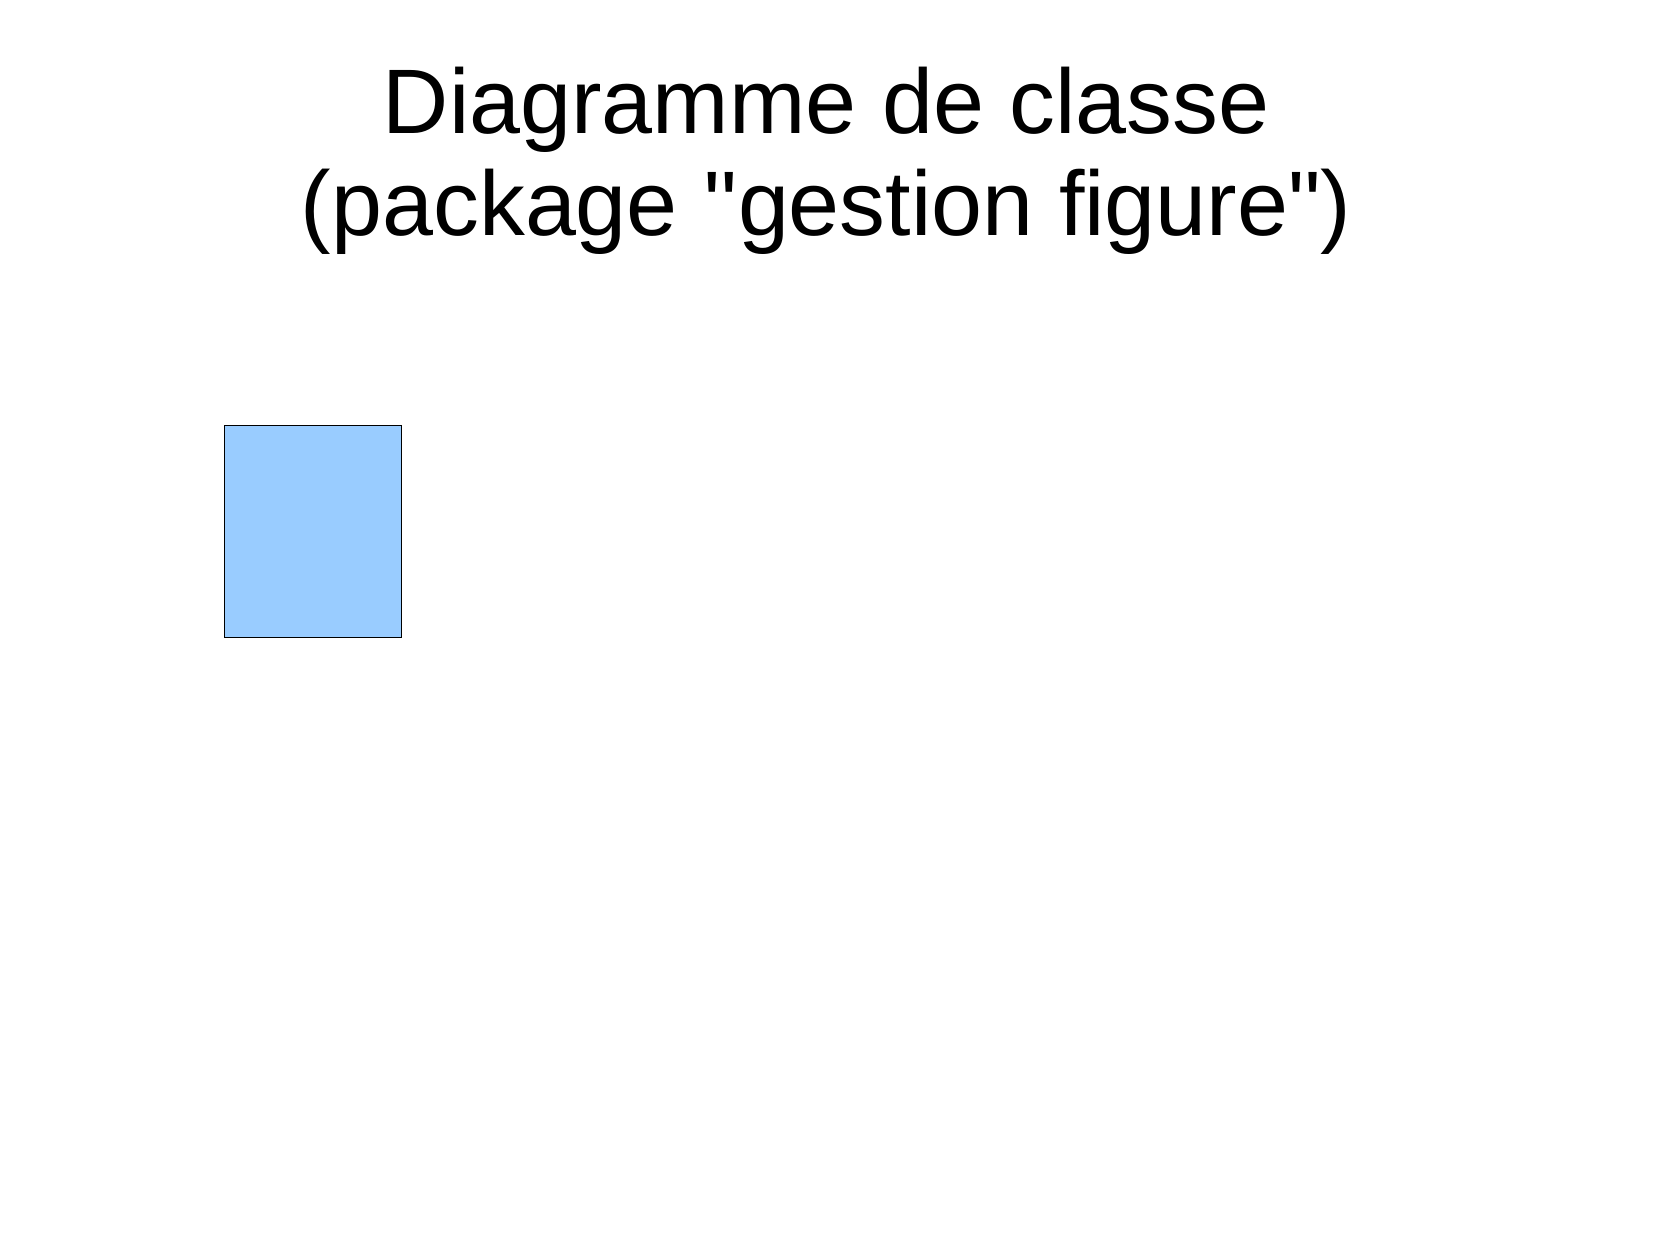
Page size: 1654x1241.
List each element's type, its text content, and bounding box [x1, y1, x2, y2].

title Diagramme de classe (package ''gestion figure") [82, 49, 1571, 257]
text_box [224, 425, 402, 638]
